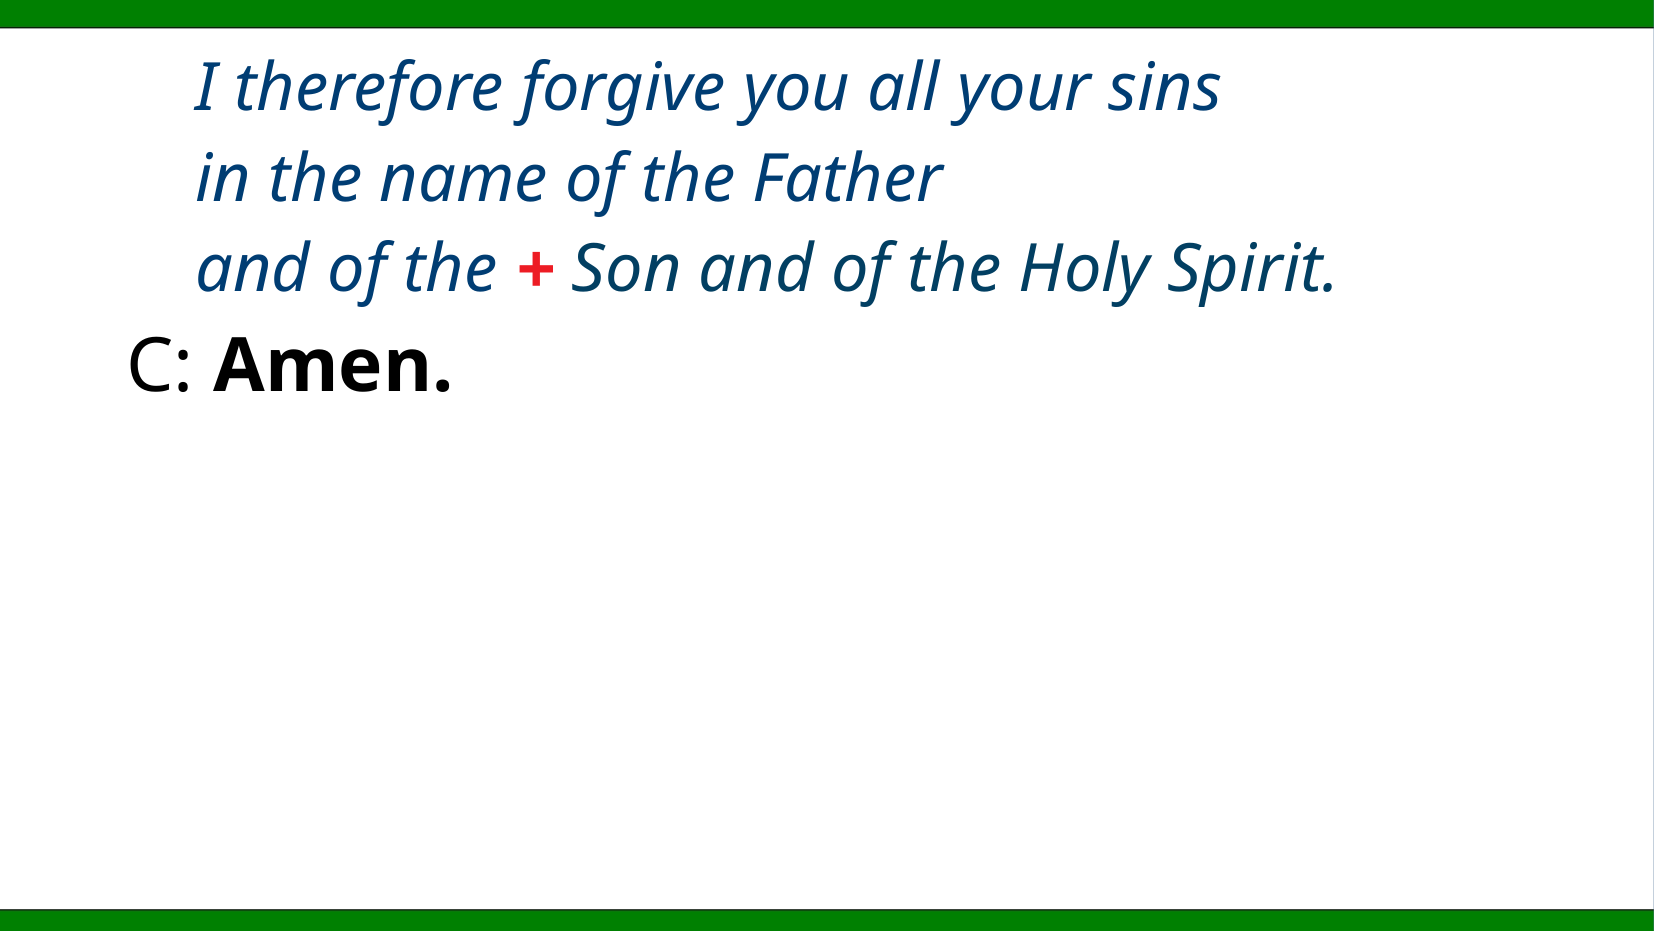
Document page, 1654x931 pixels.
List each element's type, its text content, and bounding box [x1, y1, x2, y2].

text_box I therefore forgive you all your sins in the name of the Father and of the + Son and of the Holy Spirit. C: Amen. [111, 31, 1537, 415]
picture [0, 0, 1654, 931]
